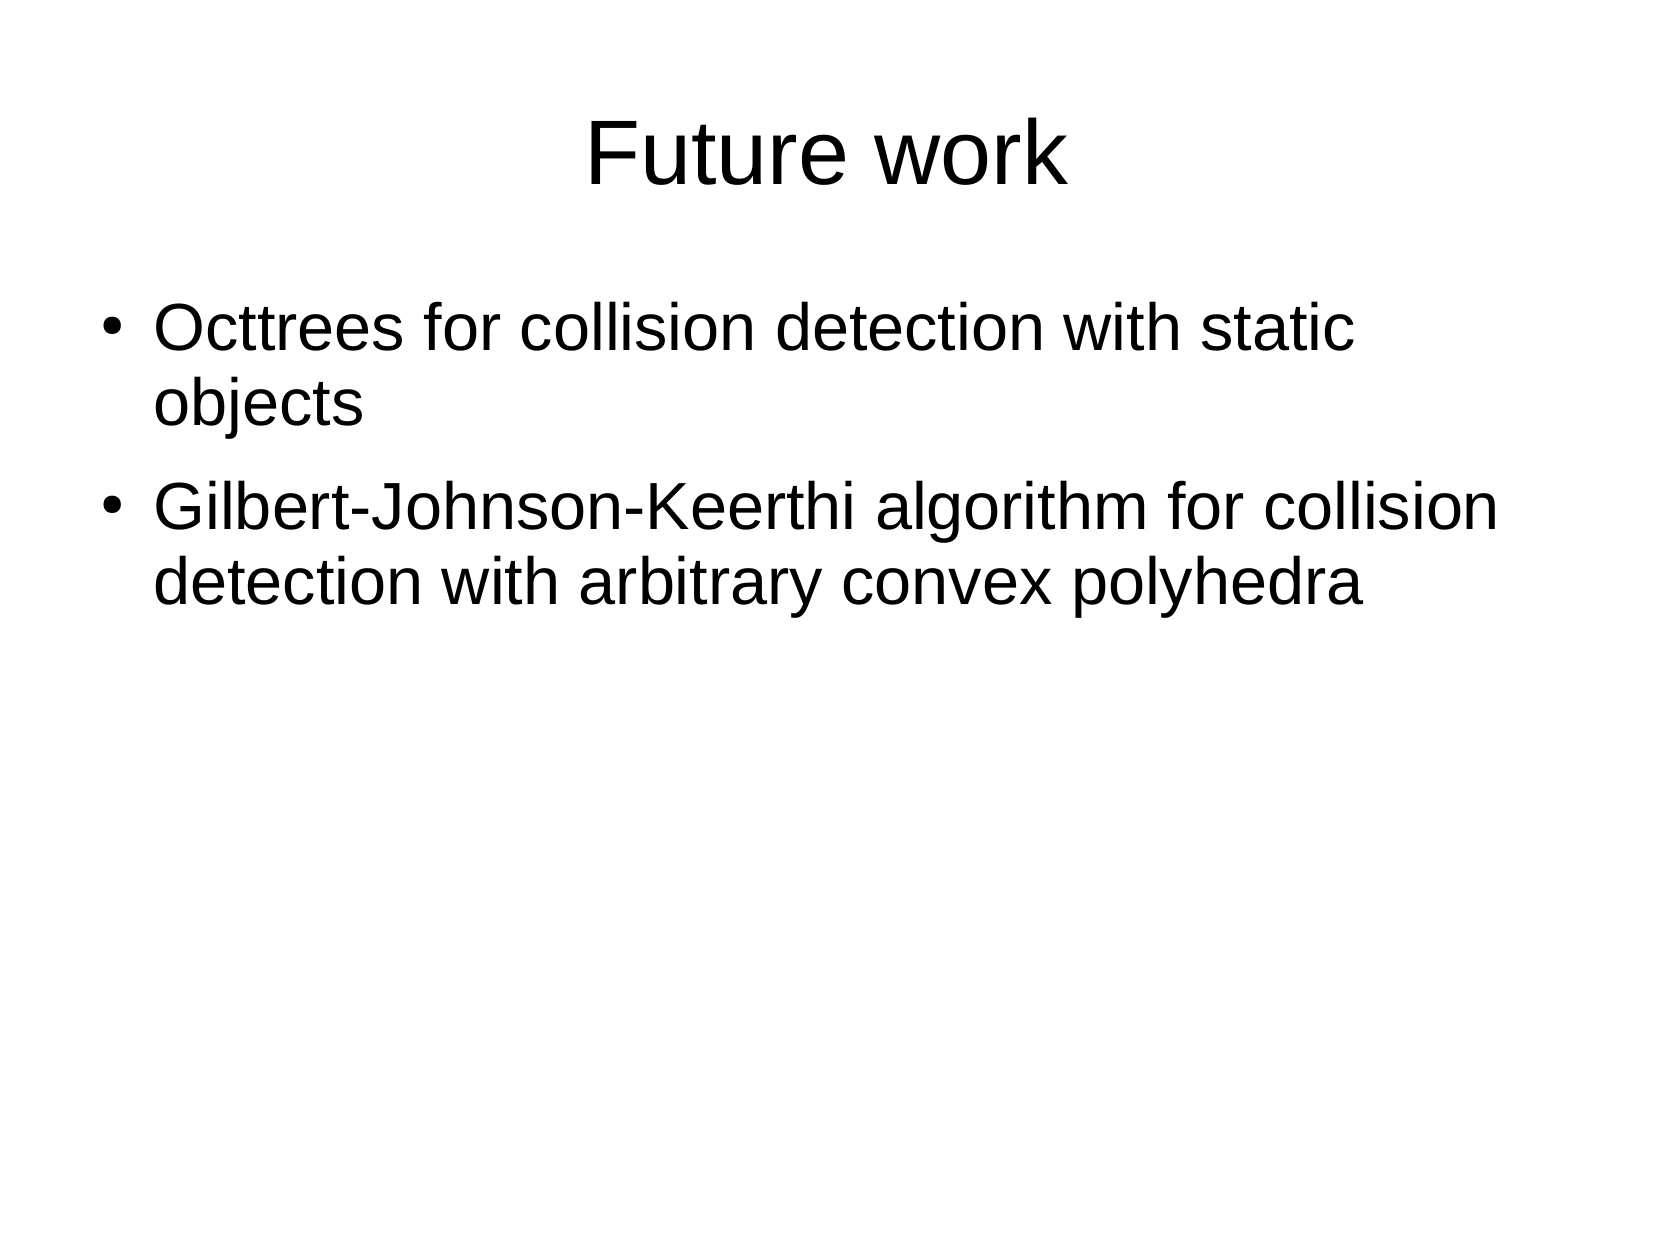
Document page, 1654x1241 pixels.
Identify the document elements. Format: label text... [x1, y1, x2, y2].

title Future work [82, 49, 1571, 257]
list Octtrees for collision detection with static objects Gilbert-Johnson-Keerthi algorithm for collision detection with arbitrary convex polyhedra [82, 290, 1571, 1010]
